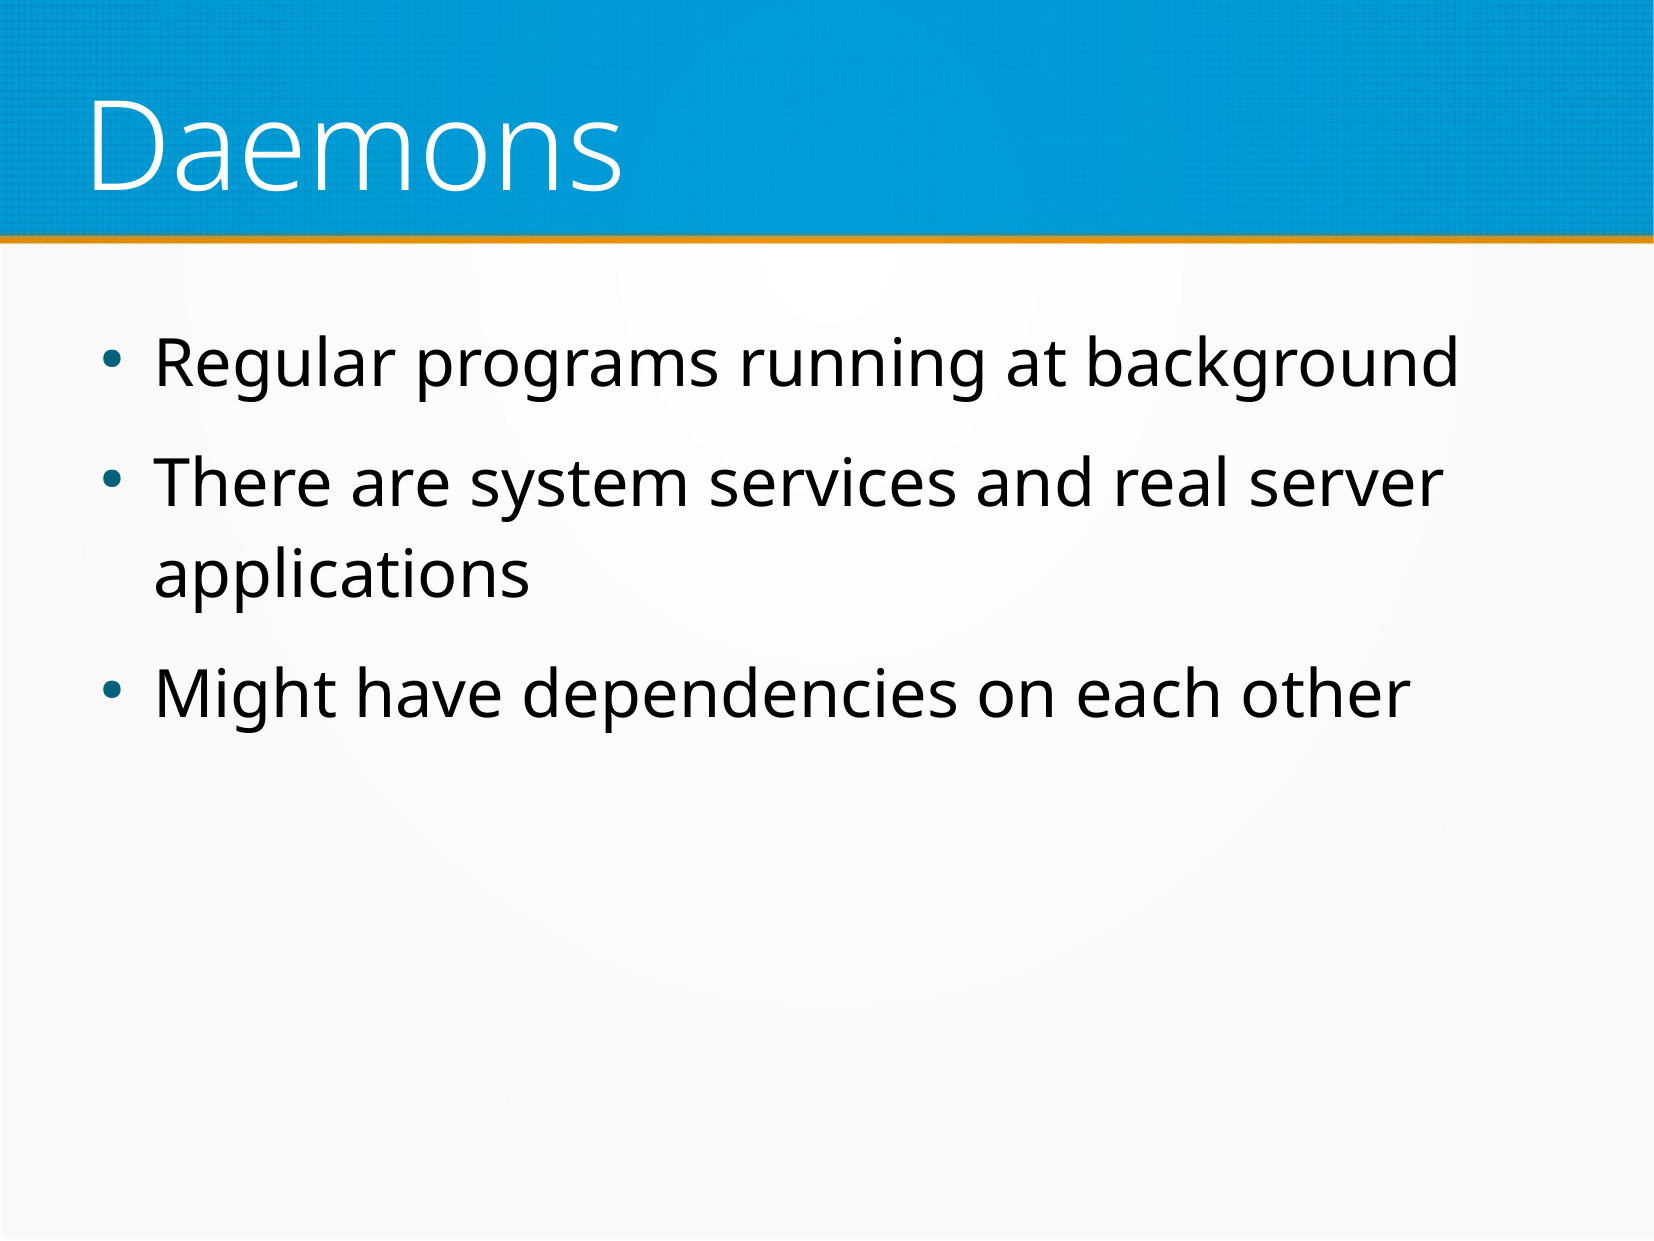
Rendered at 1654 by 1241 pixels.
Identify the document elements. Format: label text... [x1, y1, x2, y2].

title Daemons [82, 19, 1571, 227]
picture [0, 233, 1654, 1241]
list Regular programs running at background There are system services and real server applications Might have dependencies on each other [82, 315, 1563, 1081]
